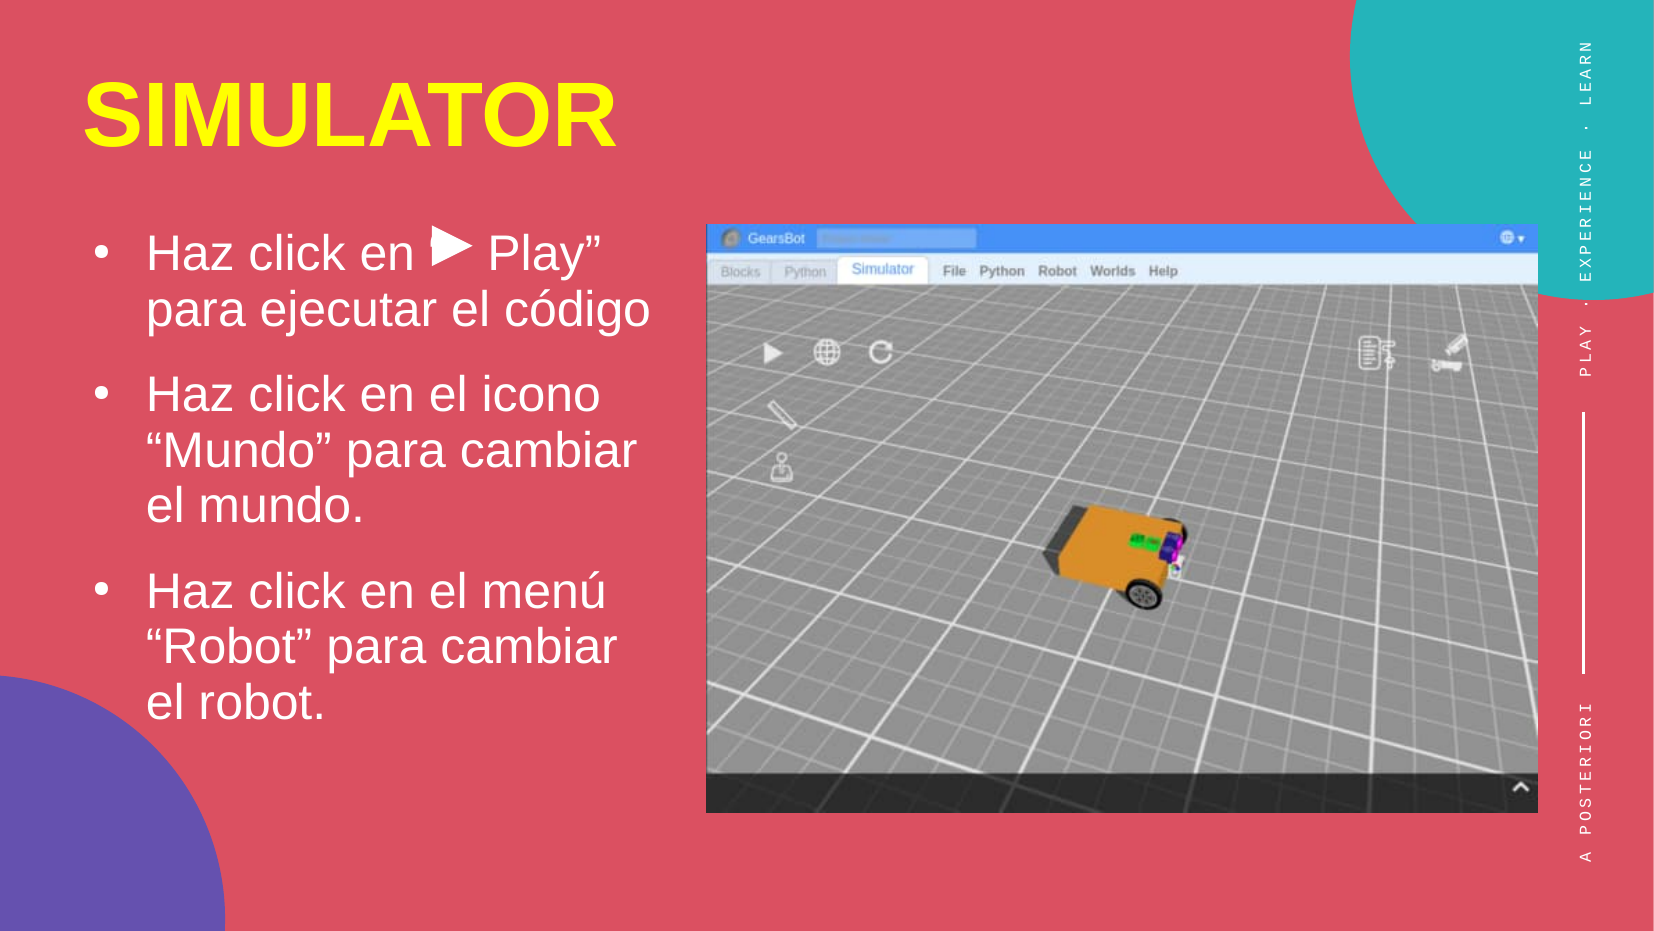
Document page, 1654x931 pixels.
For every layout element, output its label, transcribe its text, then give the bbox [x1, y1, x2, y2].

list Haz click en “ Play” para ejecutar el código Haz click en el icono “Mundo” para cambiar el mundo. Haz click en el menú “Robot” para cambiar el robot. [75, 225, 668, 765]
picture [706, 224, 1538, 813]
text_box [431, 225, 473, 267]
title SIMULATOR [82, 37, 1351, 193]
